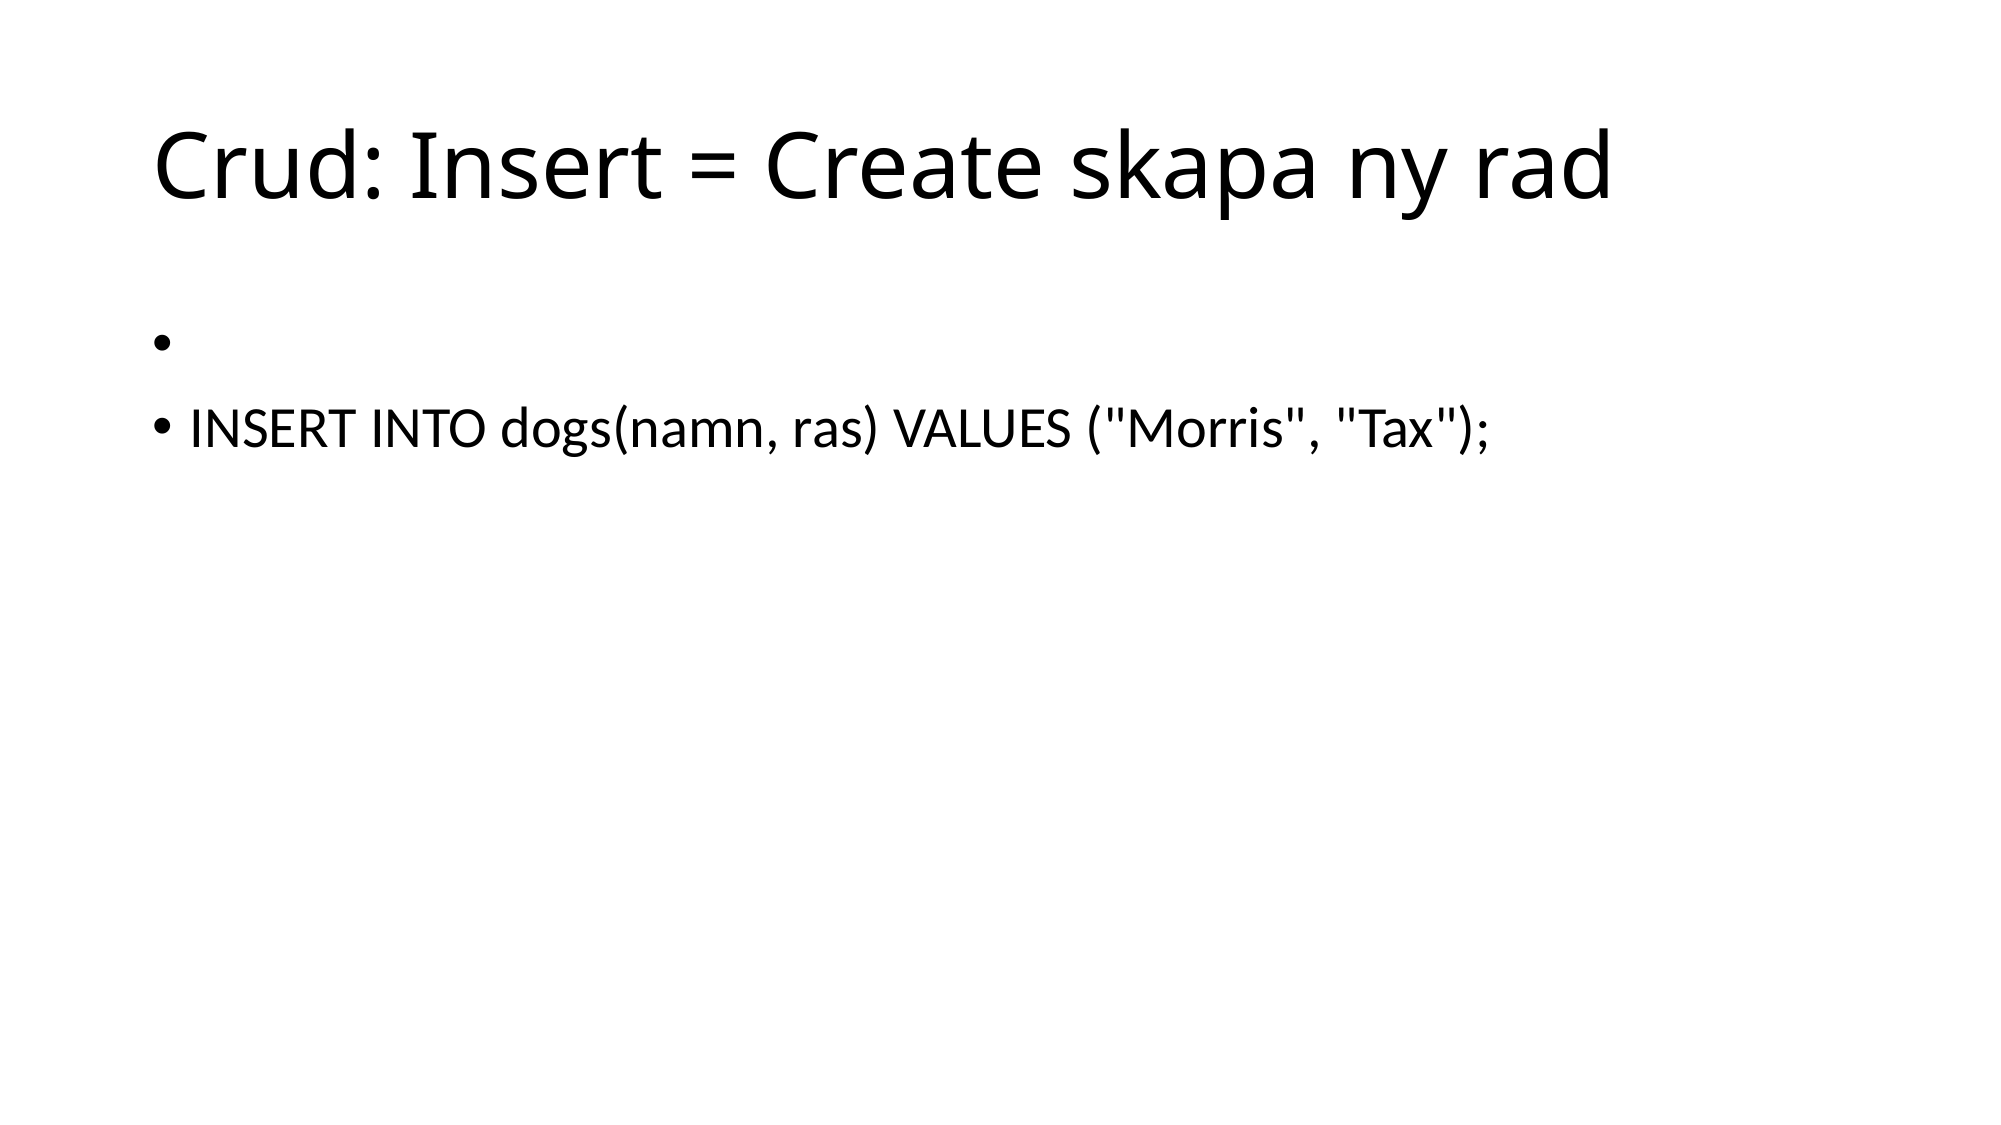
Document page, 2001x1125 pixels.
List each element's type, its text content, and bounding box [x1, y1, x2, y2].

list INSERT INTO dogs(namn, ras) VALUES ("Morris", "Tax"); [137, 299, 1863, 1014]
title Crud: Insert = Create skapa ny rad [137, 59, 1863, 278]
